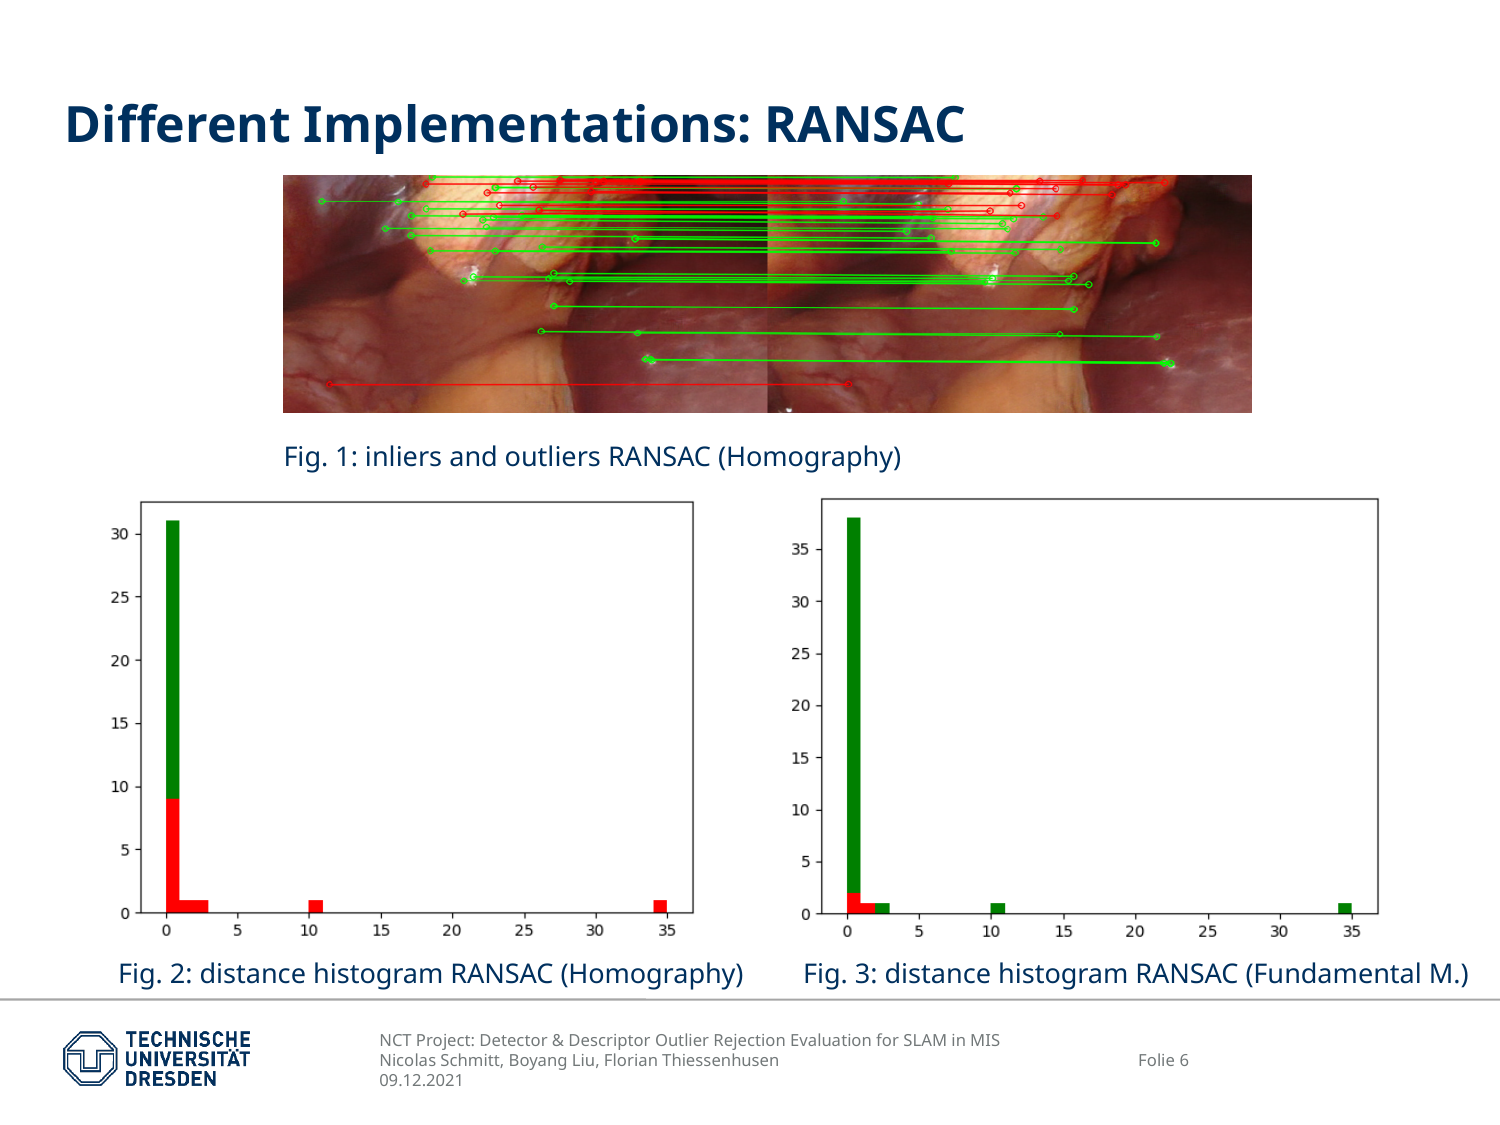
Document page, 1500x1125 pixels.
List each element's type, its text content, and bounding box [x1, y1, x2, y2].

picture [791, 494, 1382, 929]
picture [106, 496, 697, 938]
title Fig. 2: distance histogram RANSAC (Homography) [118, 929, 803, 1016]
picture [283, 175, 1252, 412]
title Fig. 1: inliers and outliers RANSAC (Homography) [283, 412, 1252, 499]
title Different Implementations: RANSAC [64, 56, 1437, 190]
picture [63, 1031, 250, 1086]
title Fig. 3: distance histogram RANSAC (Fundamental M.) [803, 929, 1500, 1016]
